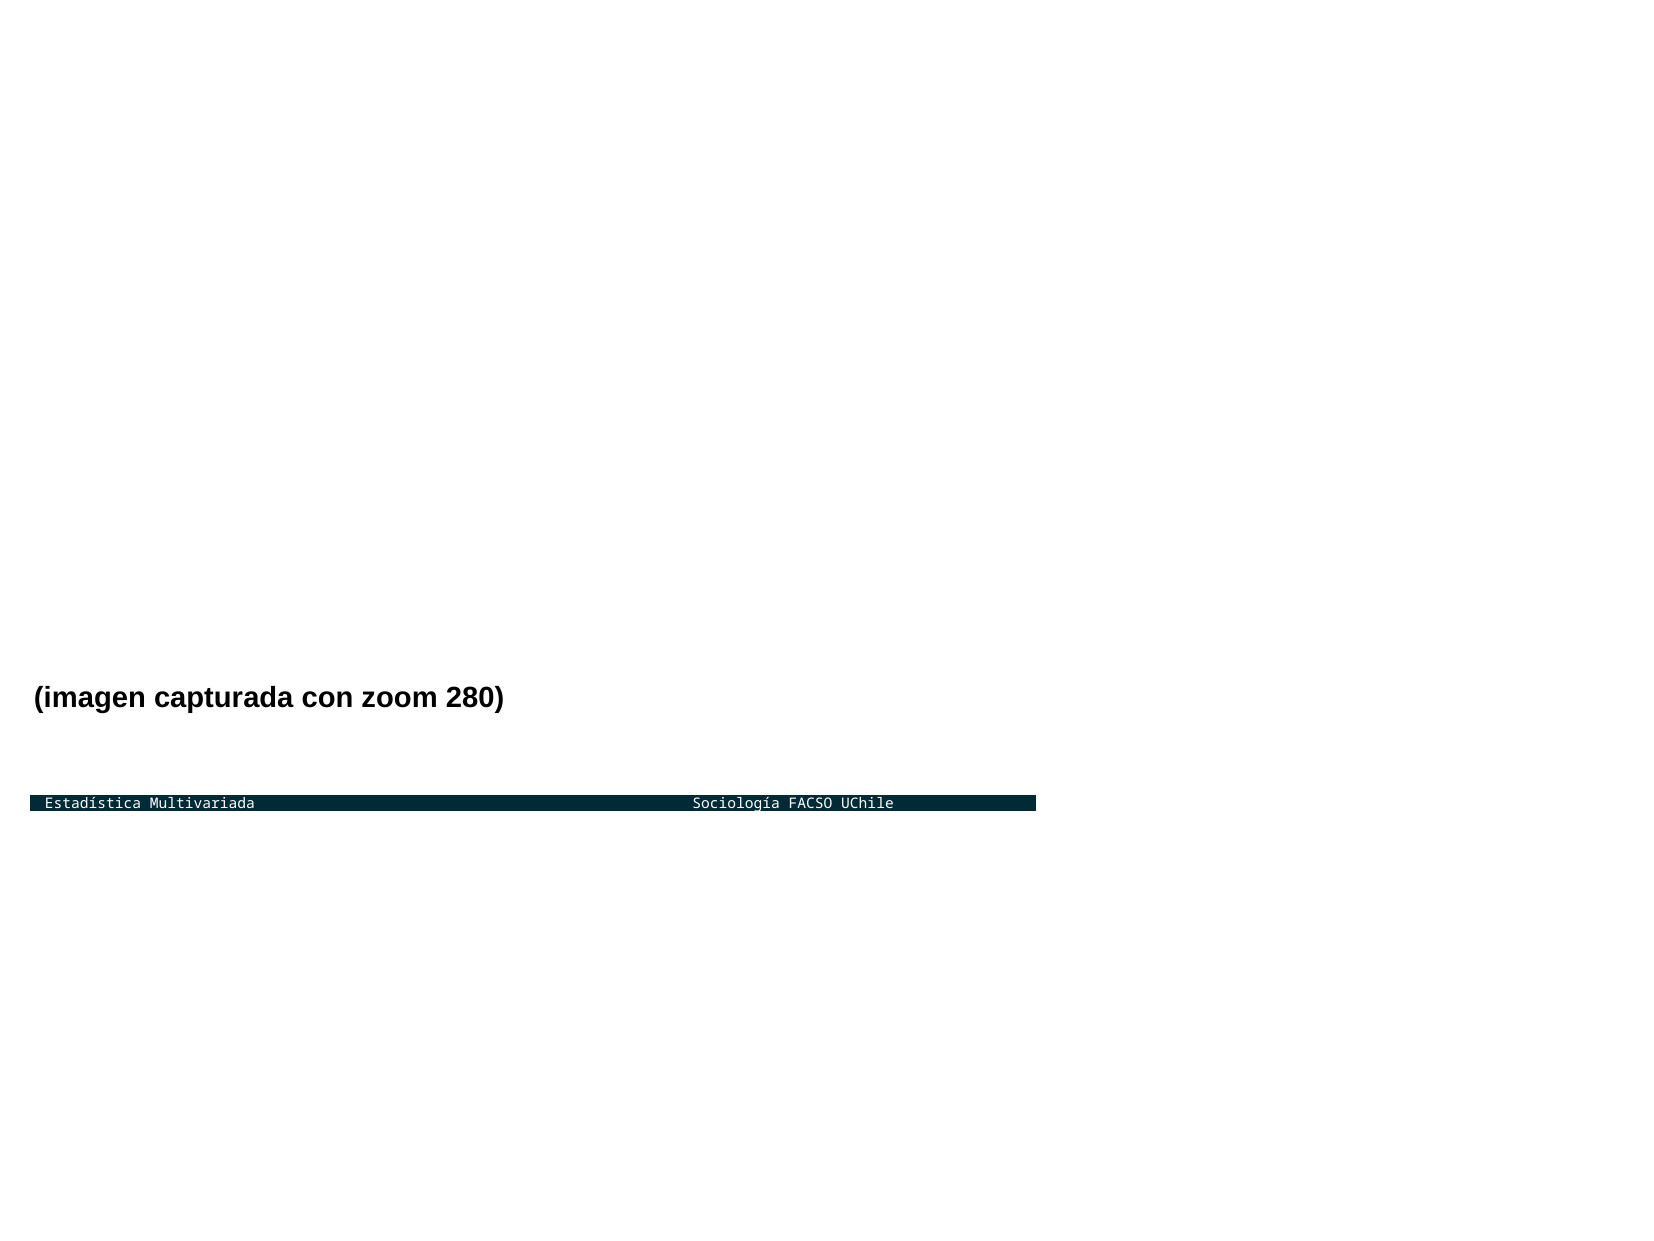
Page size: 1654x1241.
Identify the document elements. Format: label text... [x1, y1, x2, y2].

text_box (imagen capturada con zoom 280) [19, 673, 520, 721]
text_box Estadística Multivariada Sociología FACSO UChile [30, 795, 1036, 811]
